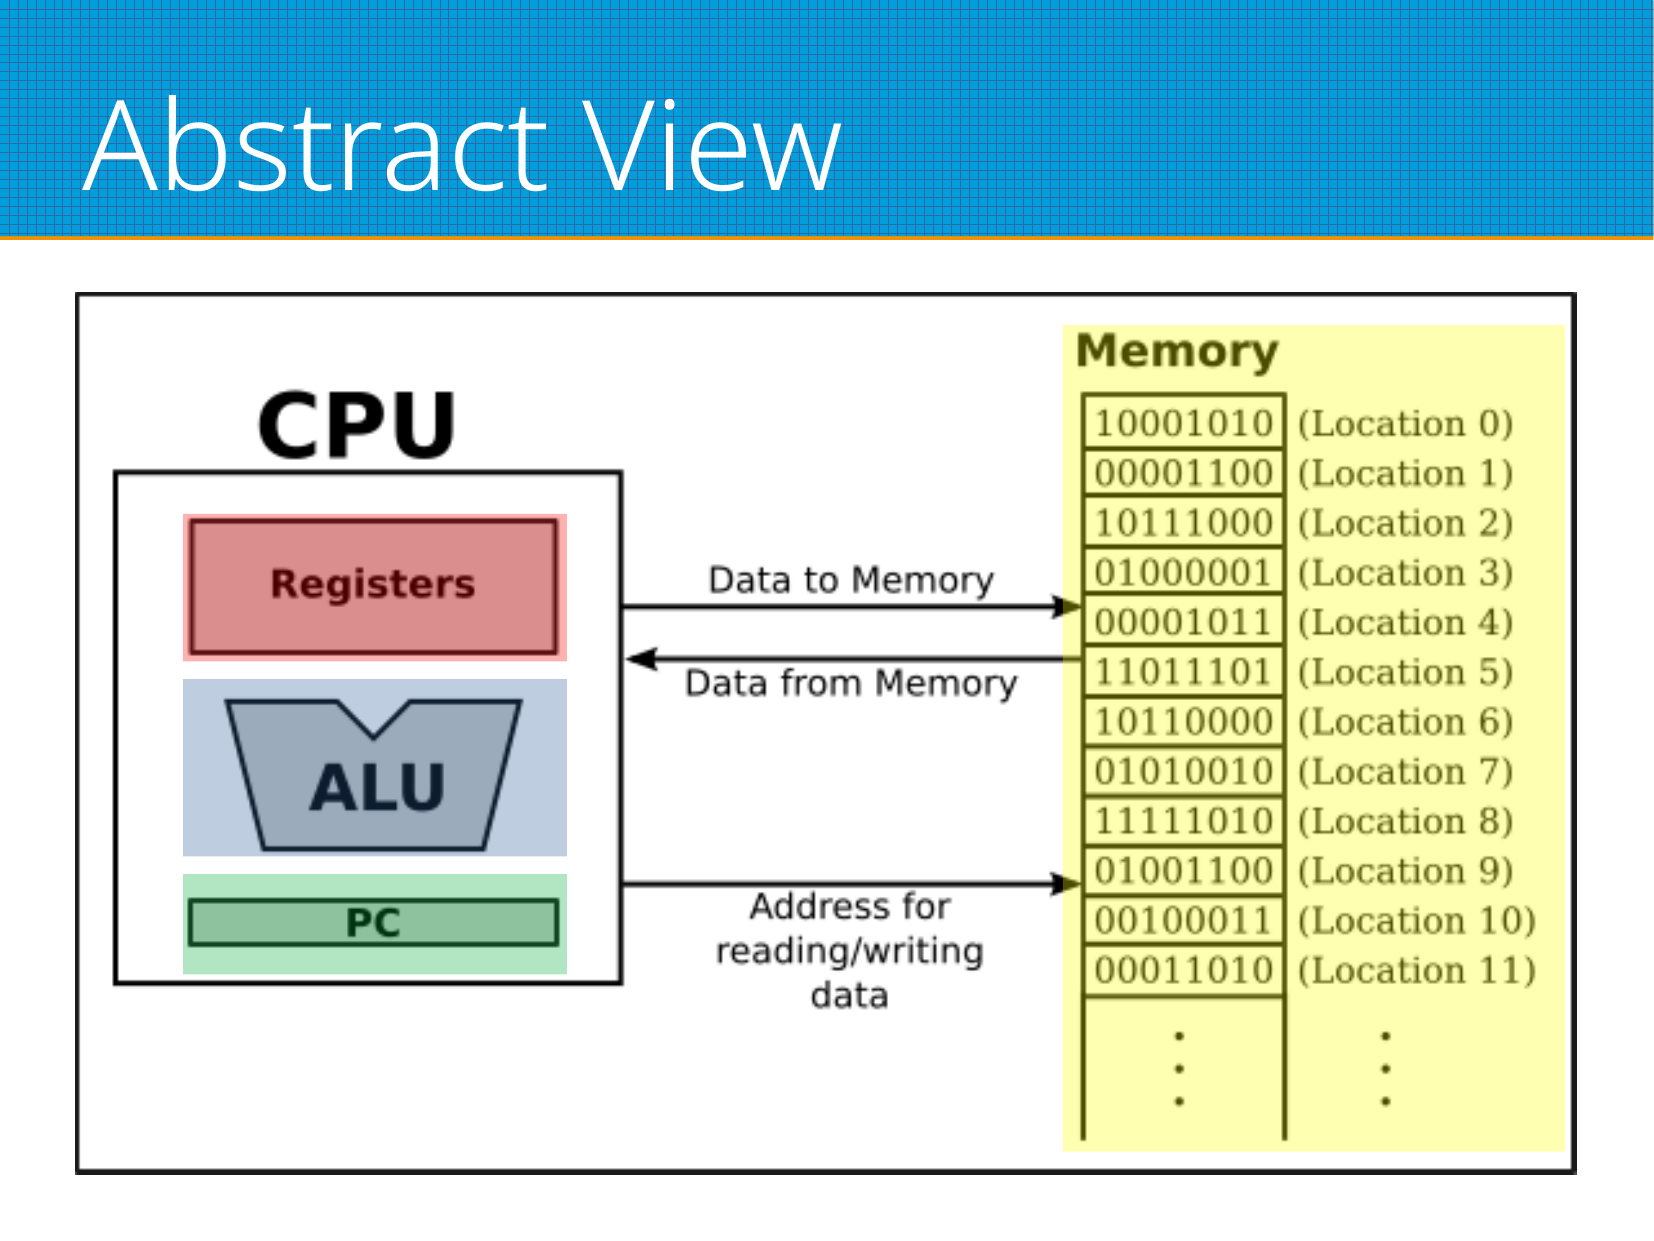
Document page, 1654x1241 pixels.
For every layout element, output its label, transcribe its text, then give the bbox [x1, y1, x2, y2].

picture [75, 292, 1577, 1175]
text_box [1062, 324, 1565, 1152]
text_box [183, 679, 567, 857]
title Abstract View [82, 19, 1571, 227]
text_box [183, 513, 567, 662]
text_box [183, 874, 567, 975]
